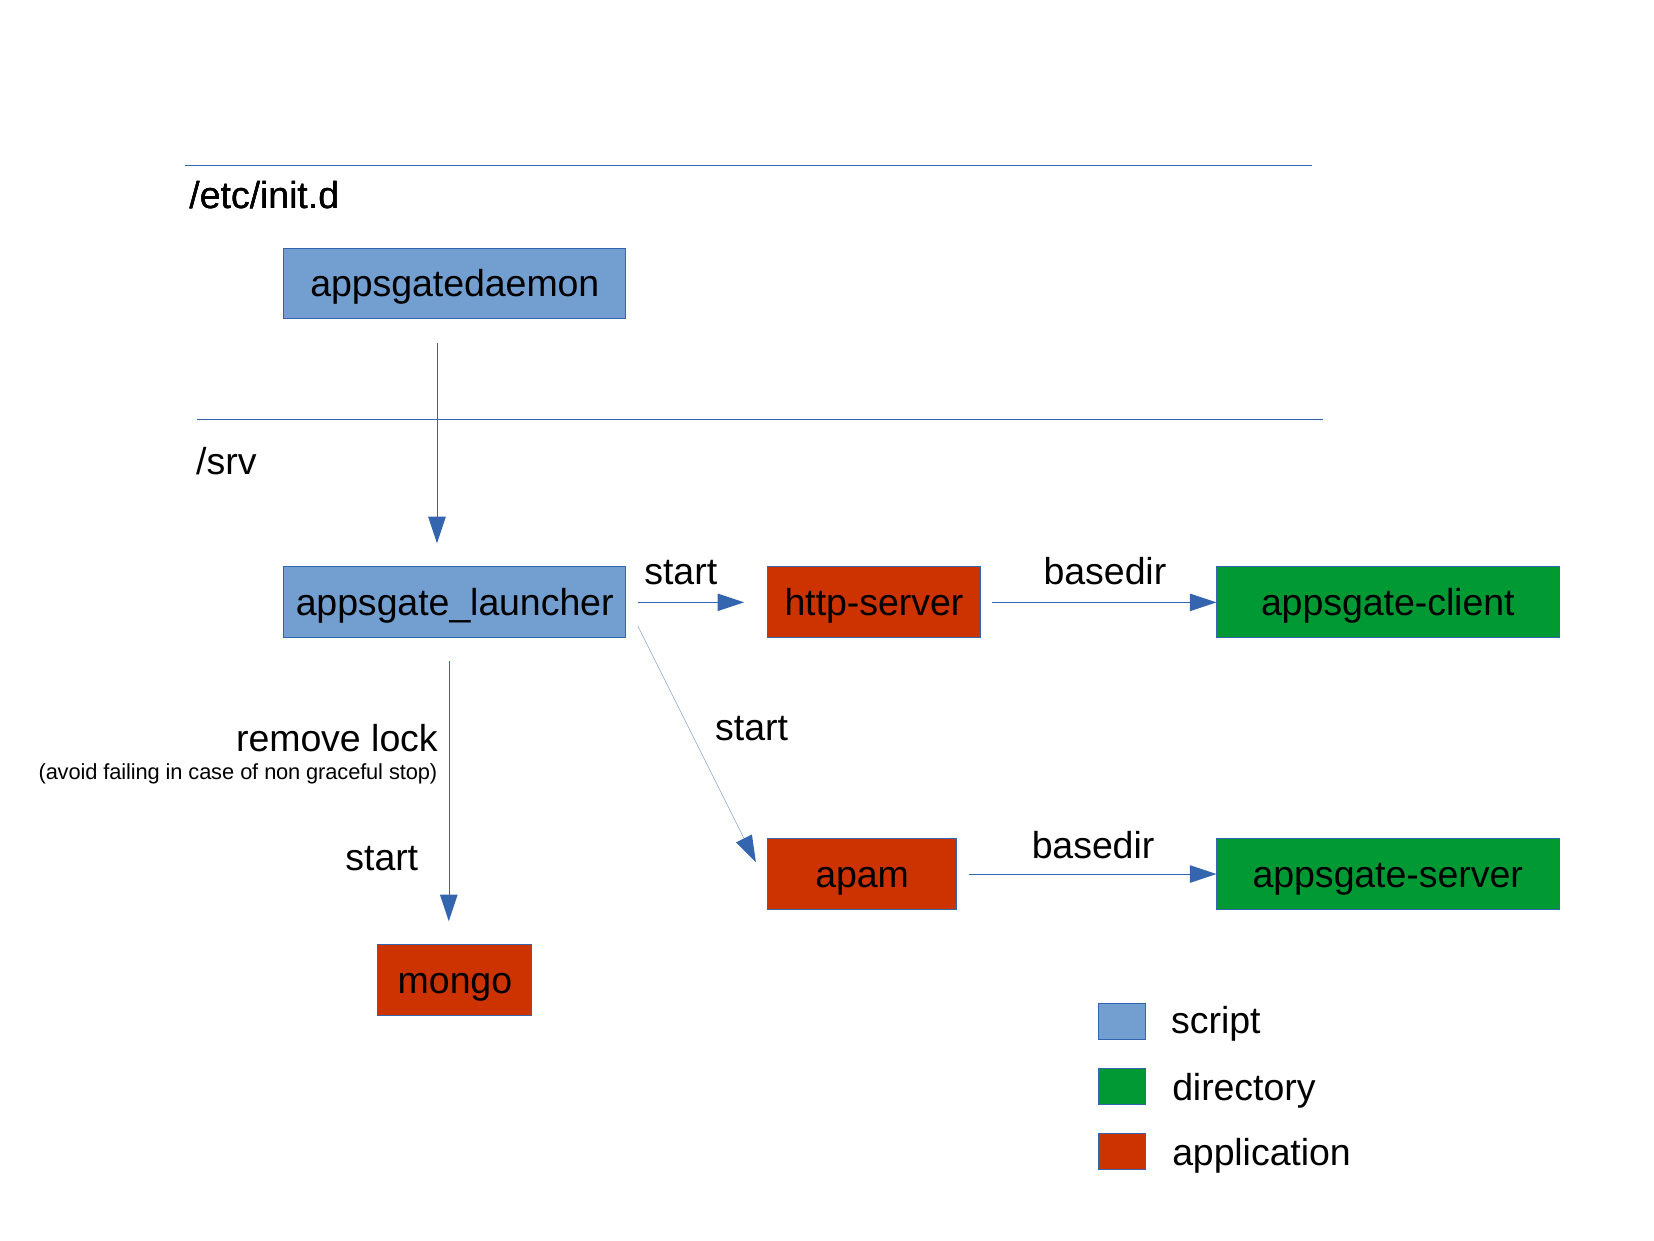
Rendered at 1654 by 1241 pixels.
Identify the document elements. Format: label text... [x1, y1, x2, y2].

text_box start [629, 543, 733, 601]
text_box basedir [1028, 543, 1182, 601]
text_box /srv [181, 433, 272, 491]
text_box mongo [377, 944, 532, 1016]
text_box script [1156, 992, 1276, 1049]
text_box appsgate-server [1216, 838, 1560, 910]
text_box basedir [1017, 817, 1170, 874]
text_box [1098, 1003, 1146, 1040]
text_box /etc/init.d [174, 167, 355, 225]
text_box apam [767, 838, 957, 910]
text_box start [330, 829, 434, 886]
text_box remove lock (avoid failing in case of non graceful stop) [23, 710, 453, 792]
text_box [1098, 1133, 1146, 1170]
text_box application [1157, 1124, 1366, 1182]
text_box appsgate-client [1216, 566, 1560, 638]
text_box appsgatedaemon [283, 248, 626, 319]
text_box [1098, 1068, 1146, 1105]
text_box directory [1157, 1059, 1331, 1117]
text_box appsgate_launcher [283, 566, 626, 638]
text_box start [700, 699, 804, 756]
text_box http-server [767, 566, 981, 638]
